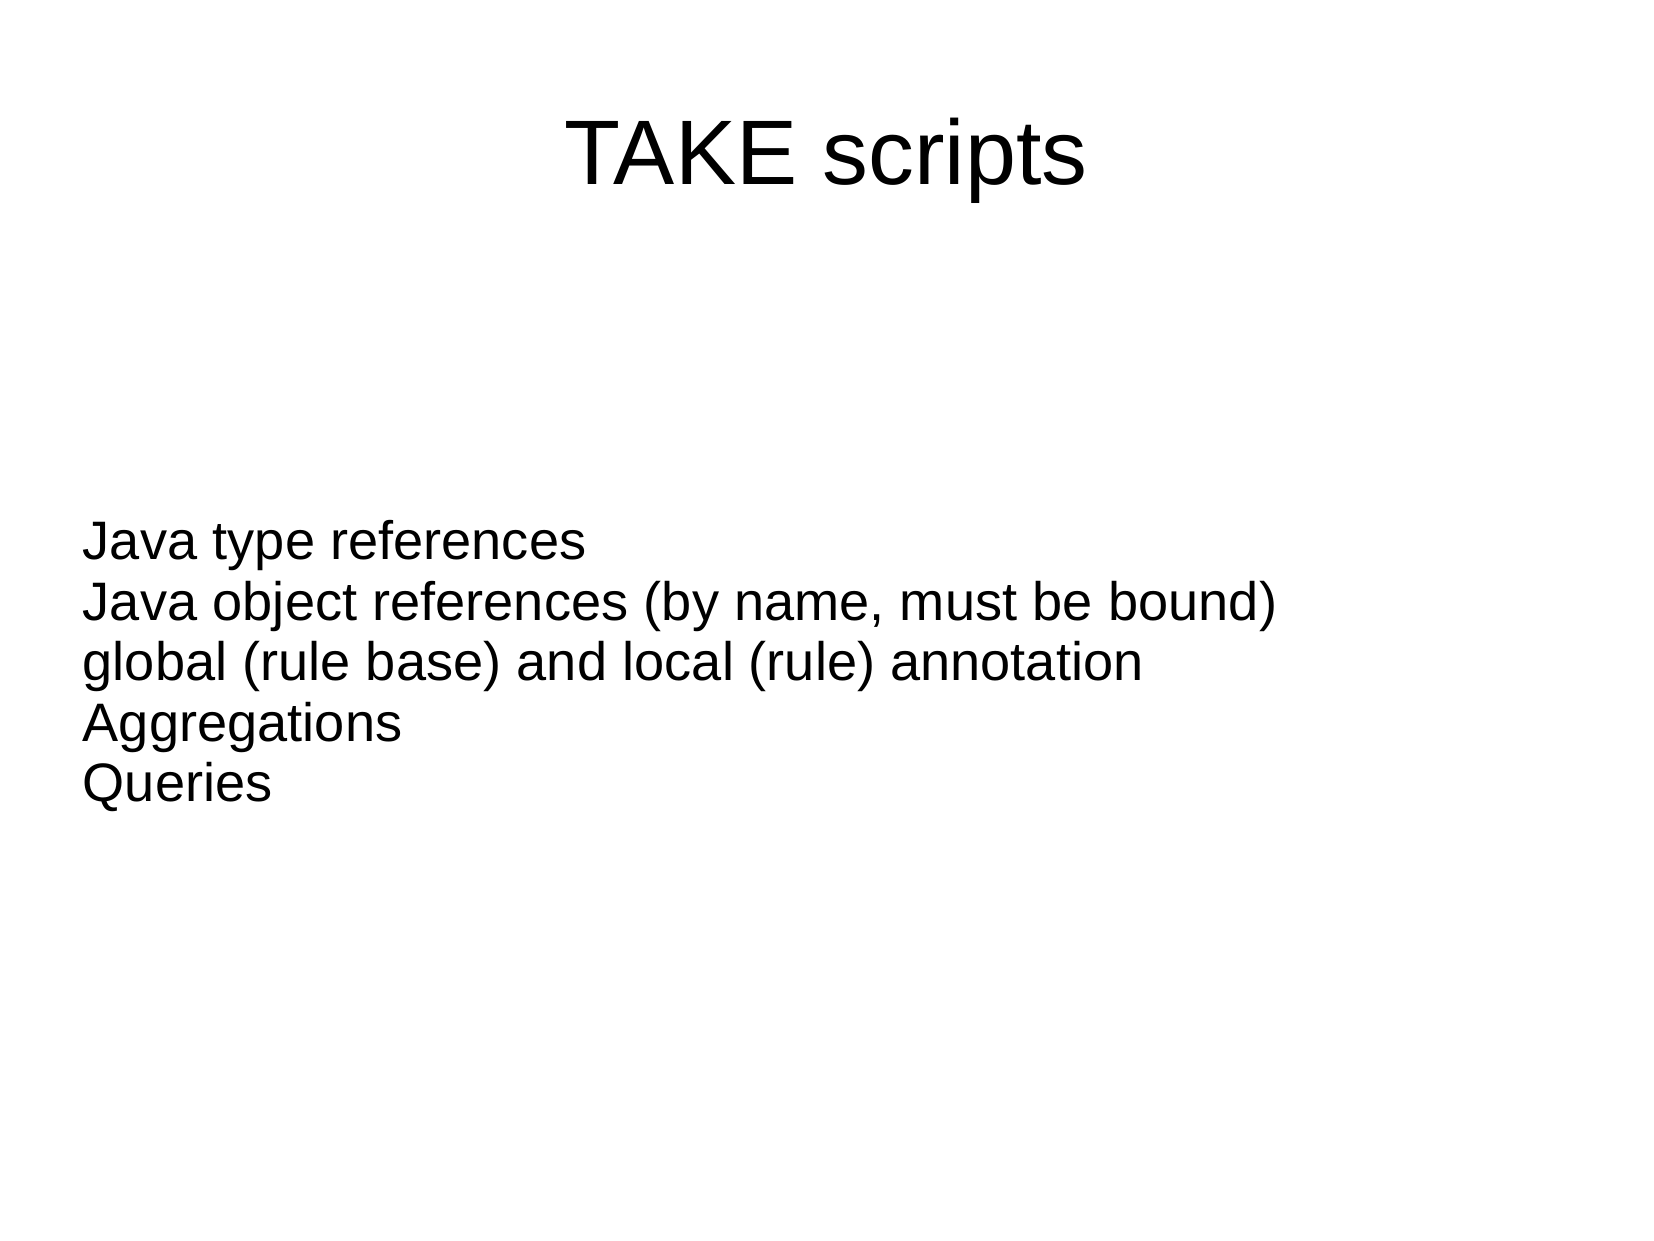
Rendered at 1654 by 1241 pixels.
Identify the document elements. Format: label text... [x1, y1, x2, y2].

subtitle Java type references Java object references (by name, must be bound) global (rule base) and local (rule) annotation Aggregations Queries [82, 290, 1571, 1109]
title TAKE scripts [82, 49, 1571, 257]
